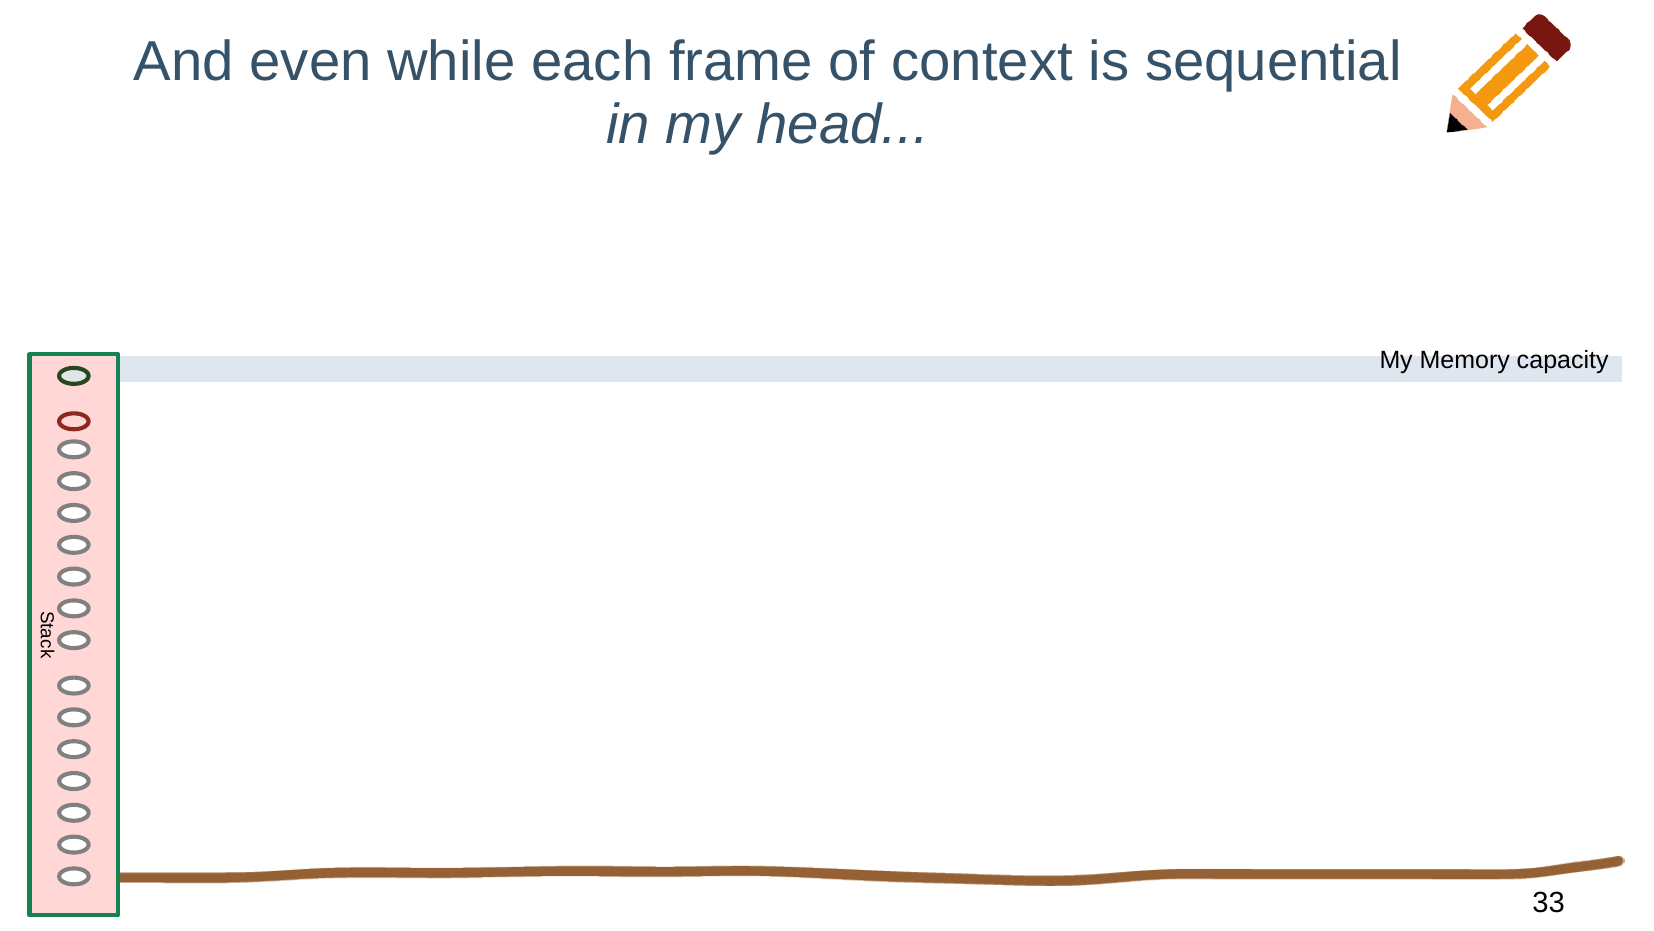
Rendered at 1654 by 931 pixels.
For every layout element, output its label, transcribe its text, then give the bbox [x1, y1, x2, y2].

text_box My Memory capacity [1364, 338, 1625, 381]
text_box [59, 741, 89, 758]
text_box [59, 441, 89, 458]
text_box [59, 773, 89, 790]
text_box [59, 804, 89, 821]
text_box [59, 709, 89, 726]
picture [119, 856, 1625, 886]
text_box [119, 354, 1625, 384]
text_box Stack [29, 354, 119, 916]
text_box [59, 600, 89, 617]
text_box [59, 568, 89, 585]
text_box [59, 836, 89, 853]
text_box [59, 632, 89, 649]
text_box [59, 504, 89, 521]
title And even while each frame of context is sequential in my head... [88, 29, 1447, 237]
picture [1446, 14, 1571, 133]
text_box [59, 536, 89, 553]
text_box [59, 367, 89, 384]
text_box [59, 868, 89, 885]
text_box [59, 677, 89, 694]
text_box [59, 413, 89, 430]
text_box [59, 473, 89, 490]
